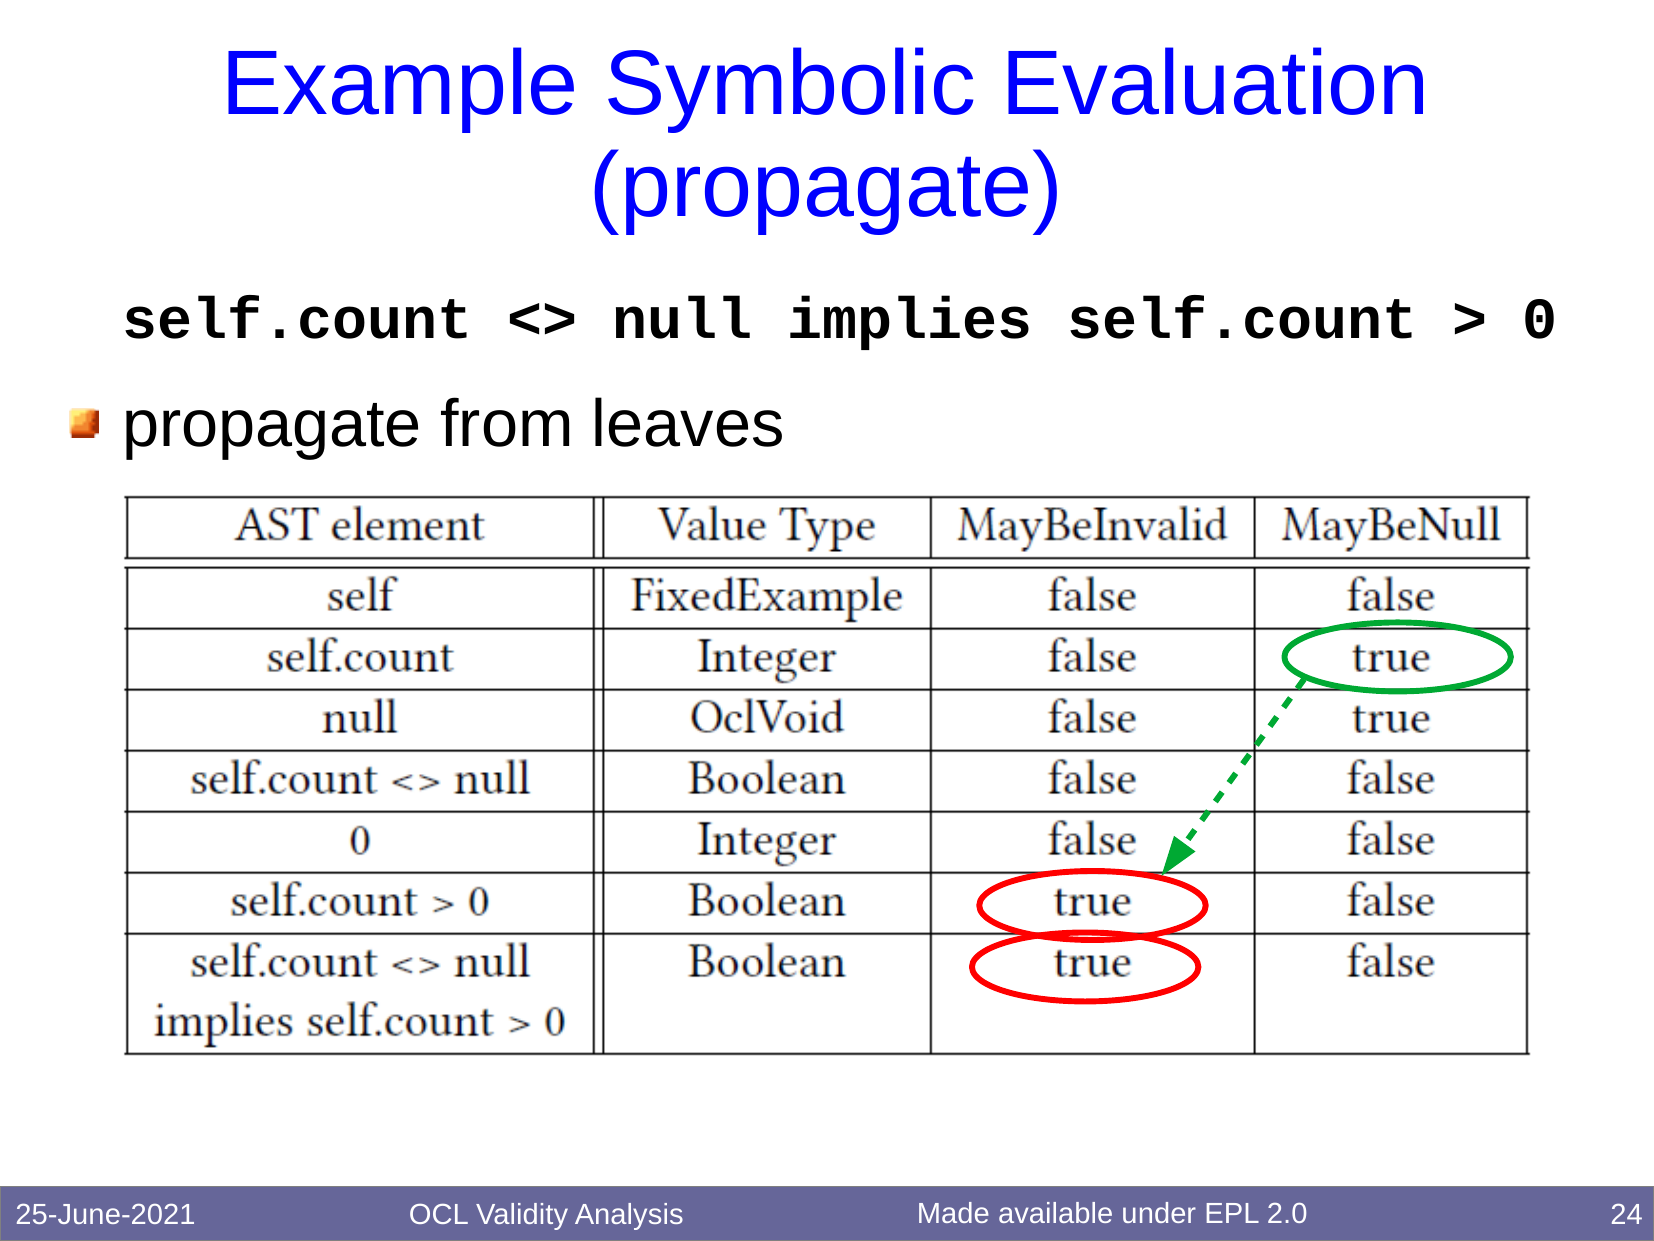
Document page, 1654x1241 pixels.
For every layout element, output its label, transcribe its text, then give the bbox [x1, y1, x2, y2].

list self.count <> null implies self.count > 0 propagate from leaves [51, 290, 1615, 1114]
title Example Symbolic Evaluation (propagate) [0, 31, 1654, 237]
